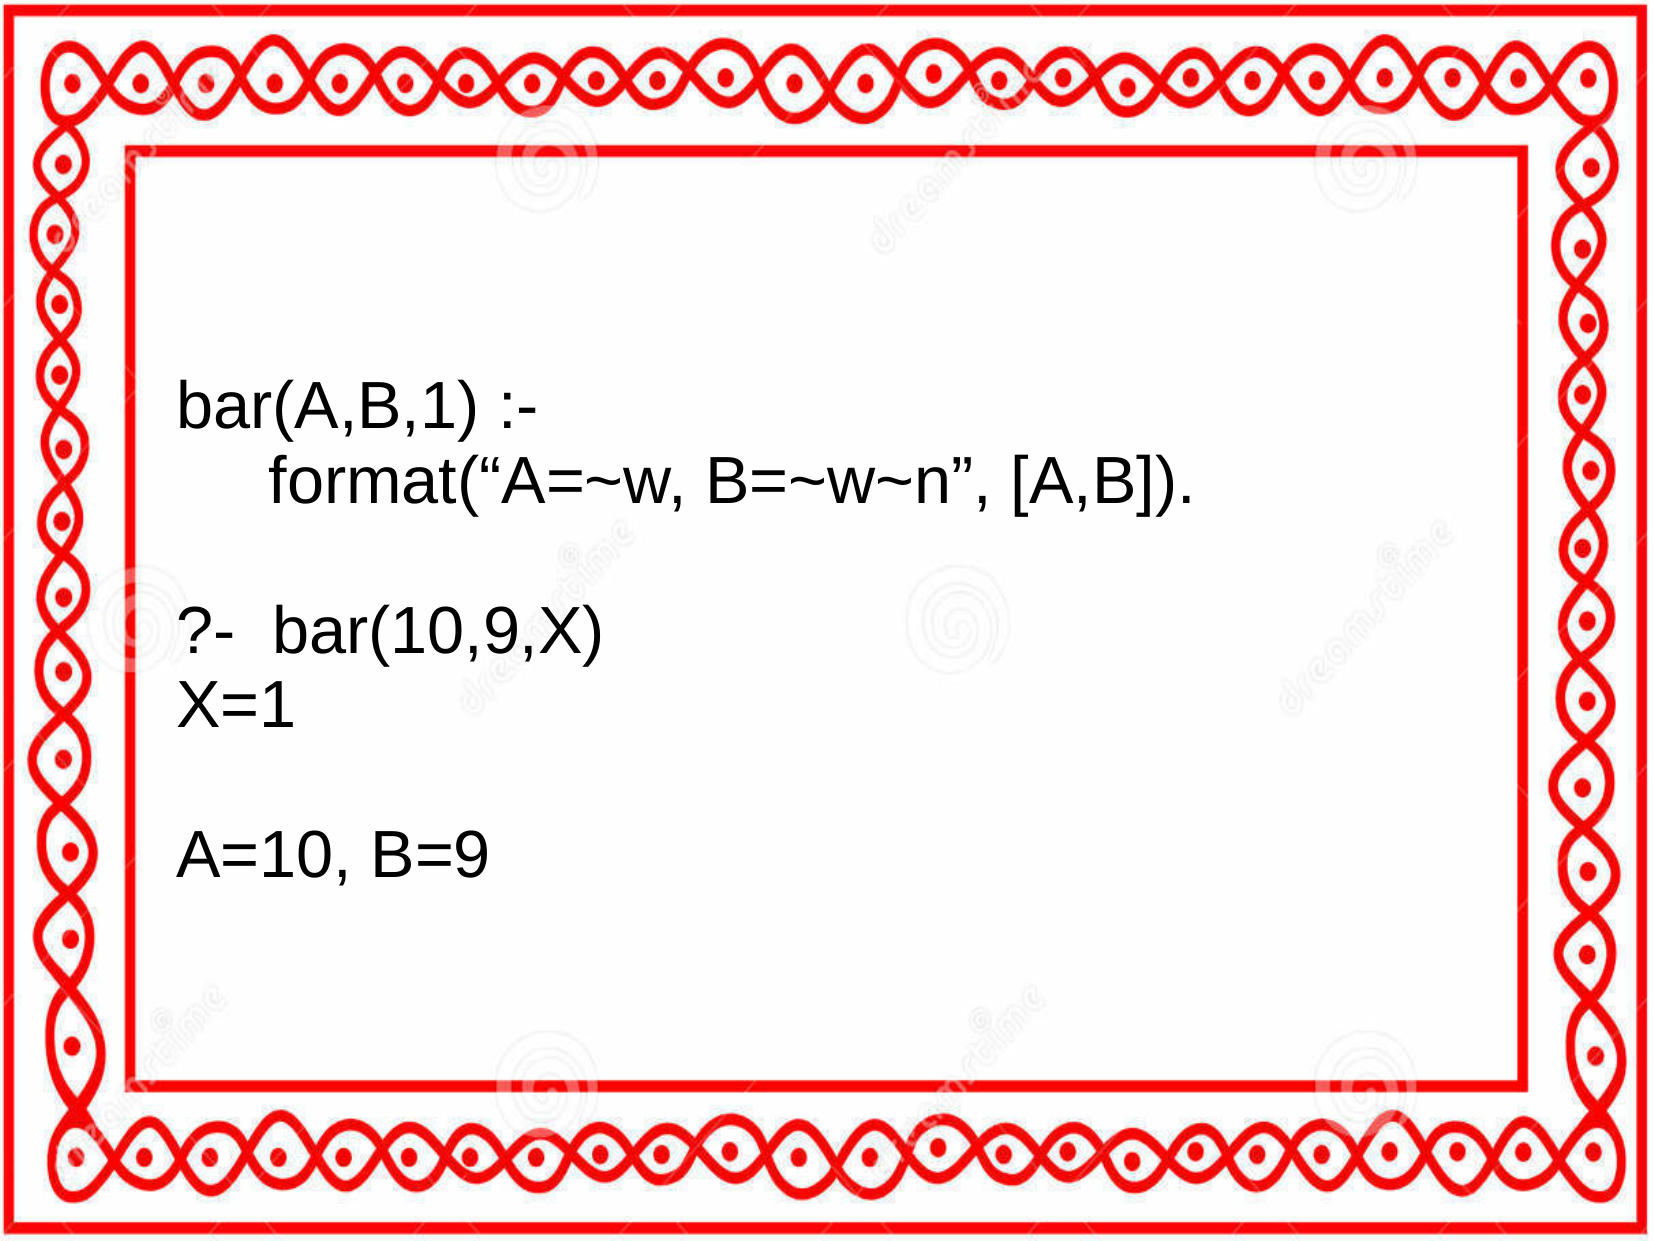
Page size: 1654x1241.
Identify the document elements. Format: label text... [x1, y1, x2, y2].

subtitle bar(A,B,1) :- format(“A=~w, B=~w~n”, [A,B]). ?- bar(10,9,X) X=1 A=10, B=9 [176, 180, 1482, 1081]
picture [0, 0, 1654, 1241]
